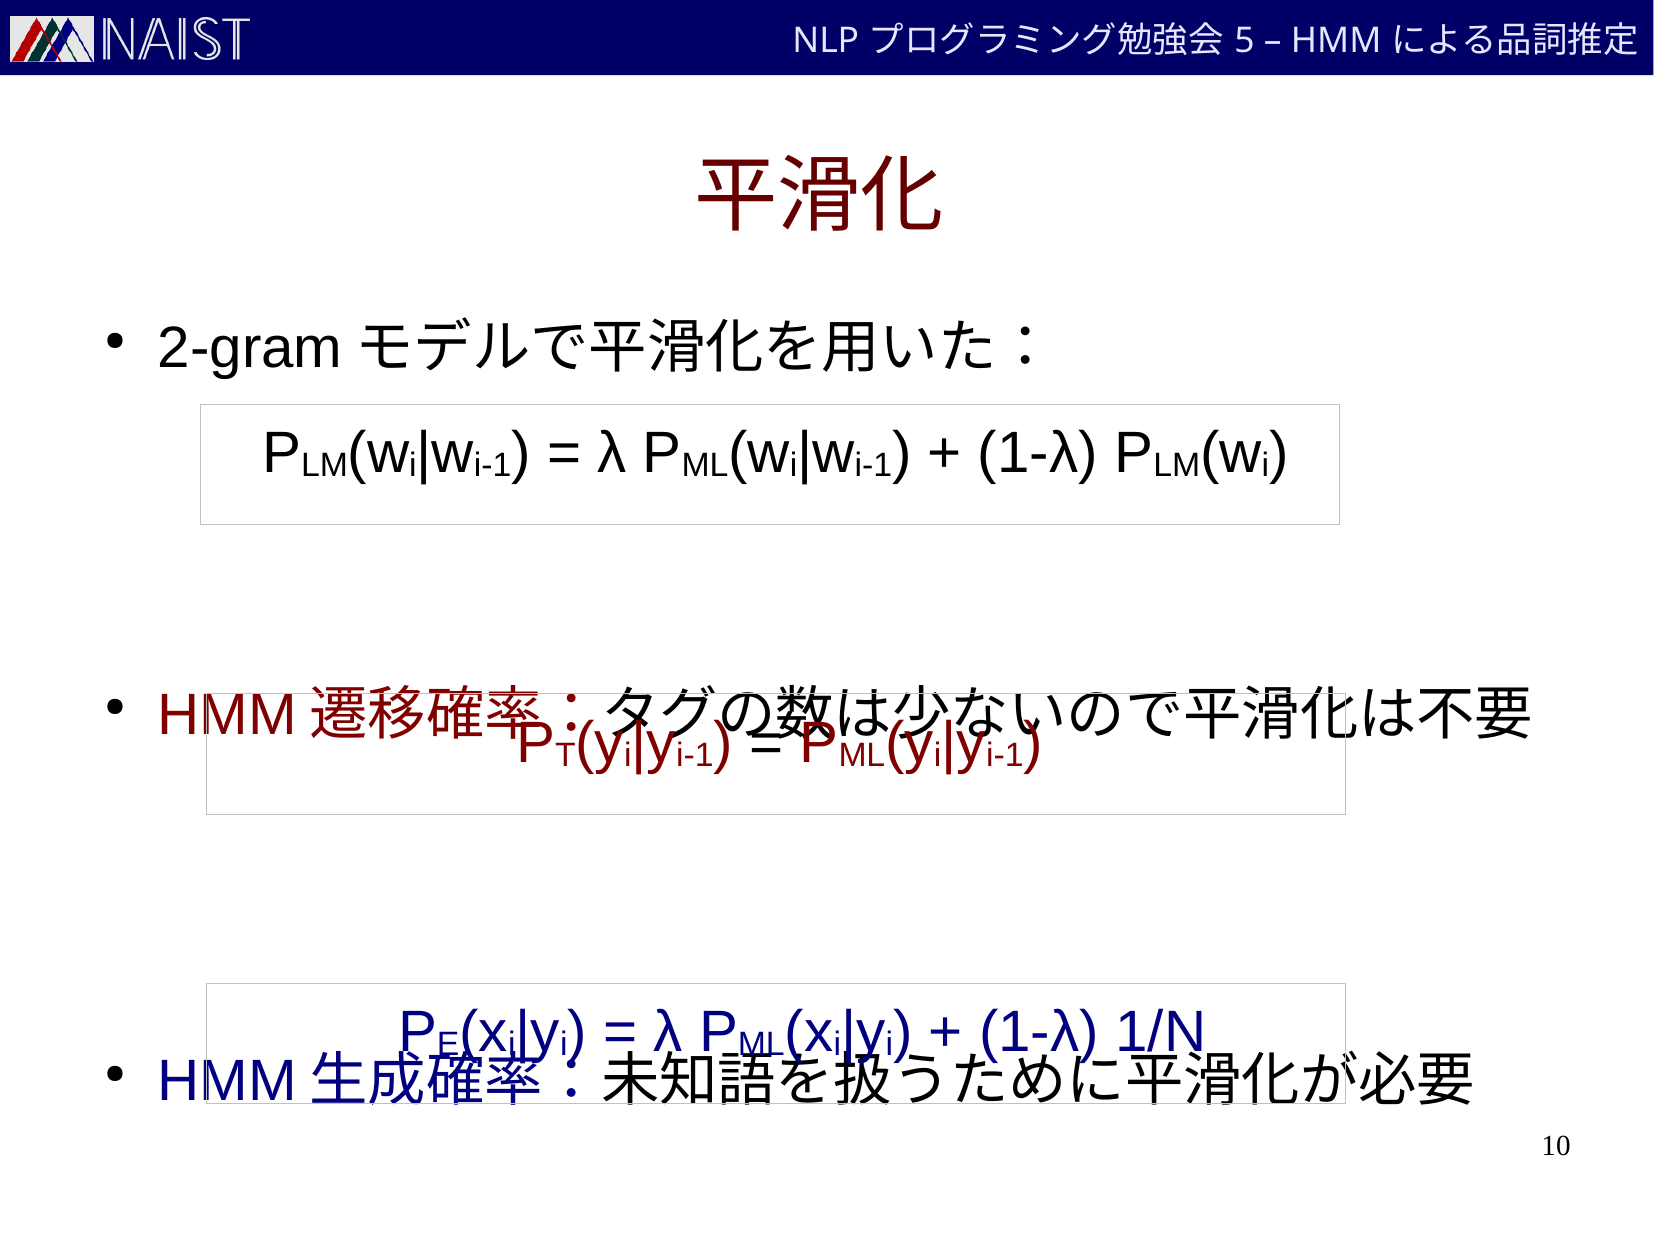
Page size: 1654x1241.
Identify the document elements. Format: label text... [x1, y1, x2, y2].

title 平滑化 [75, 92, 1564, 285]
picture [10, 16, 94, 62]
picture [102, 17, 251, 60]
text_box PT(yi|yi-1) = PML(yi|yi-1) [501, 701, 1058, 802]
list 2-gramモデルで平滑化を用いた： HMM遷移確率：タグの数は少ないので平滑化は不要 HMM生成確率：未知語を扱うために平滑化が必要 [86, 300, 1576, 931]
text_box PE(xi|yi) = λ PML(xi|yi) + (1-λ) 1/N [383, 991, 1222, 1091]
text_box PLM(wi|wi-1) = λ PML(wi|wi-1) + (1-λ) PLM(wi) [247, 412, 1304, 512]
